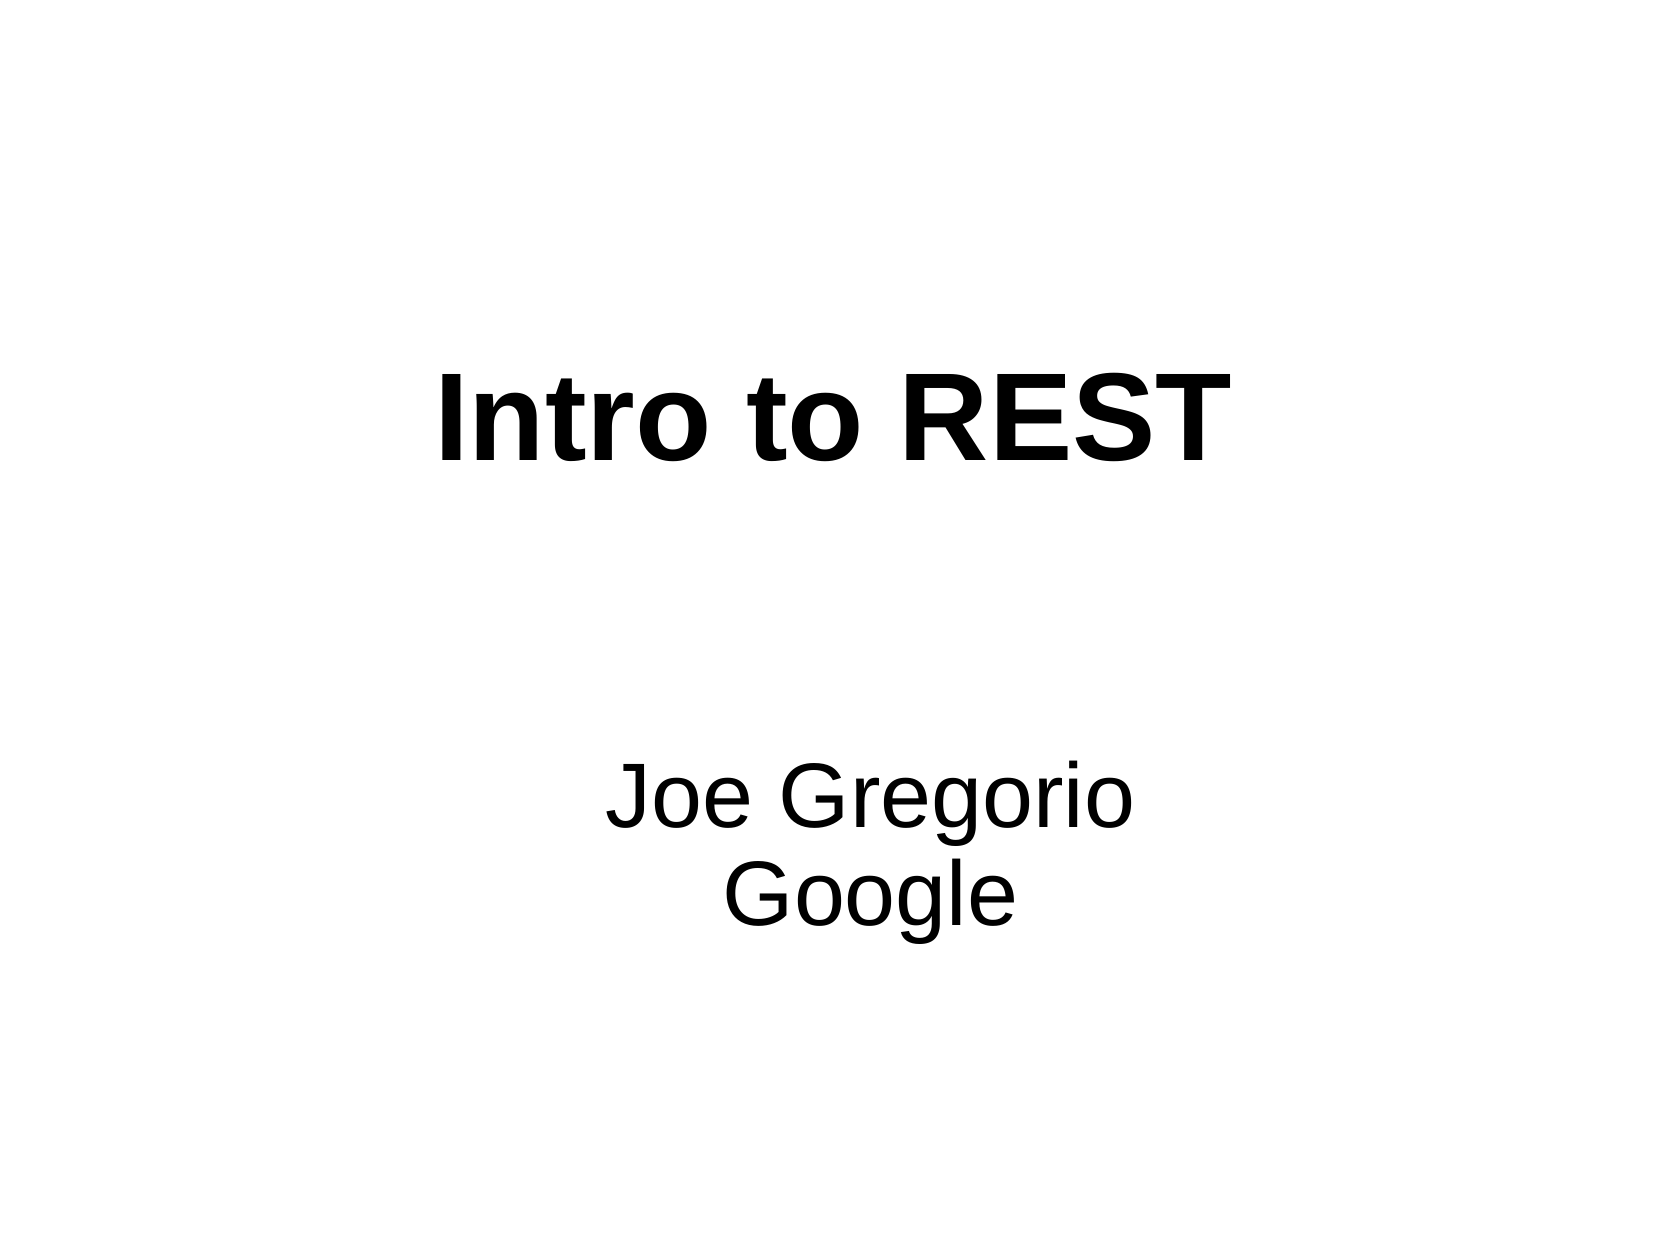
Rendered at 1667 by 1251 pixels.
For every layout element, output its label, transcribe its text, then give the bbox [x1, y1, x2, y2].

subtitle Joe Gregorio Google [290, 750, 1376, 950]
title Intro to REST [140, 354, 1526, 595]
